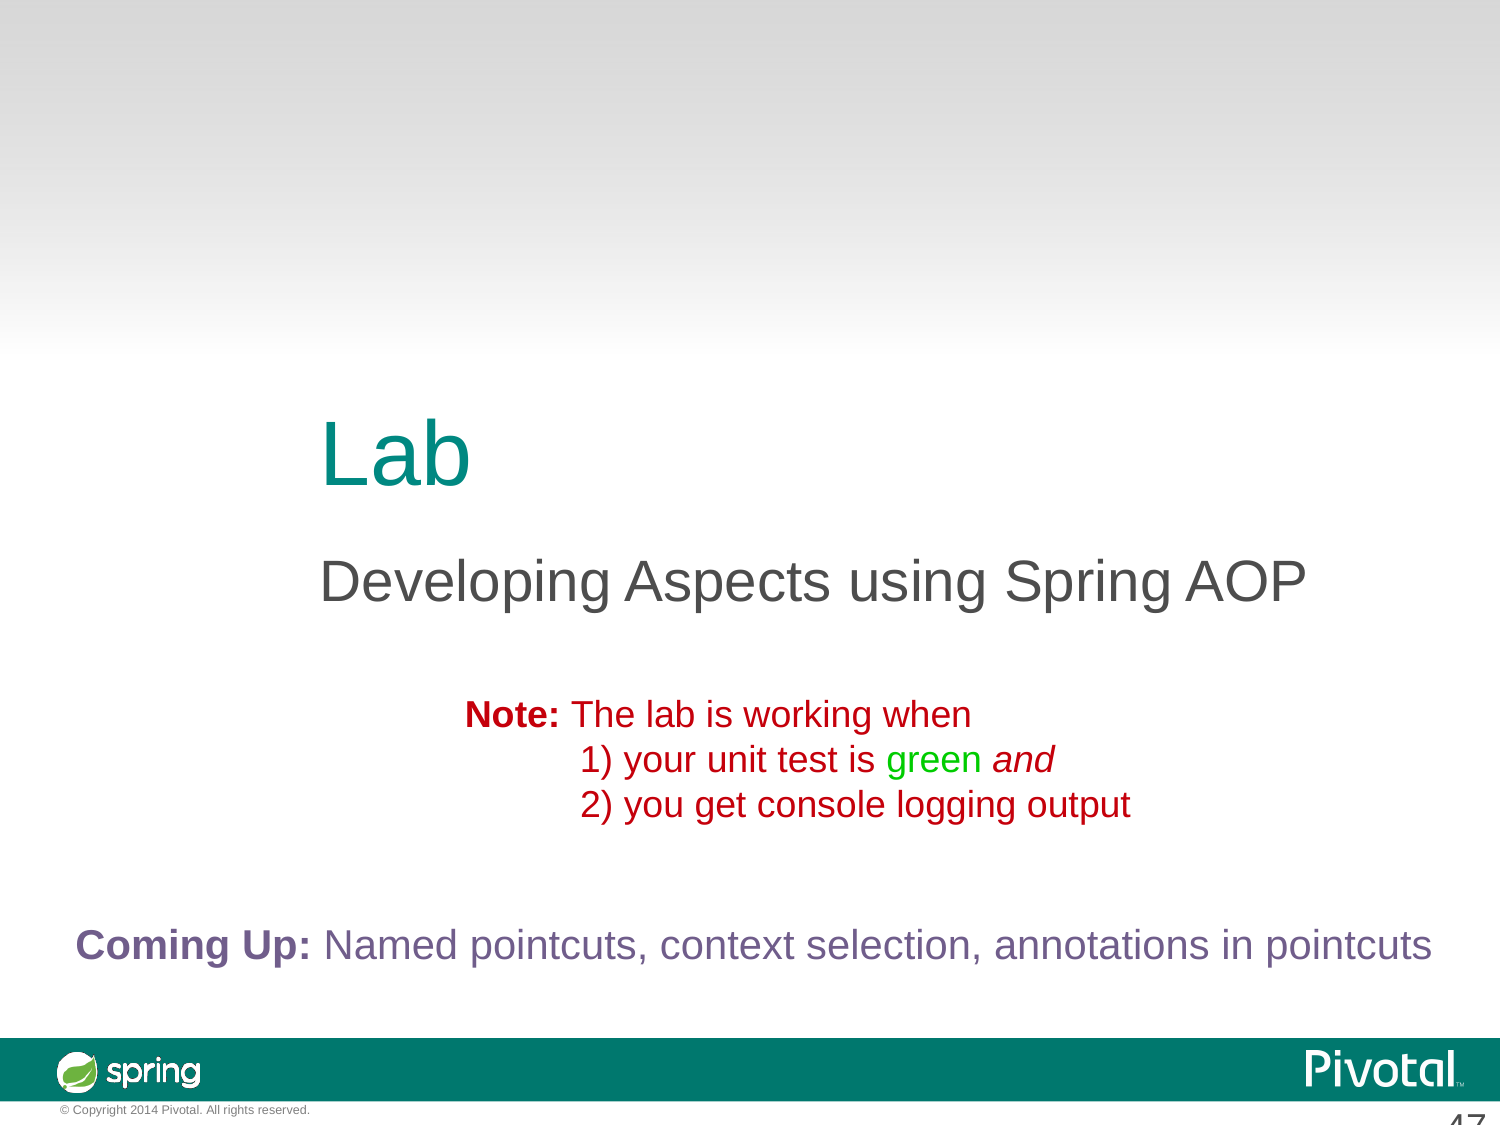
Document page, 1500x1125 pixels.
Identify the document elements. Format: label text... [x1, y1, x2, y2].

text_box Developing Aspects using Spring AOP [319, 542, 1358, 855]
text_box Coming Up: Named pointcuts, context selection, annotations in pointcuts [60, 910, 1448, 976]
picture [1306, 1050, 1464, 1087]
picture [32, 1041, 210, 1103]
text_box Note: The lab is working when 1) your unit test is green and 2) you get console logging output [450, 682, 1313, 833]
title Lab [319, 395, 1312, 506]
